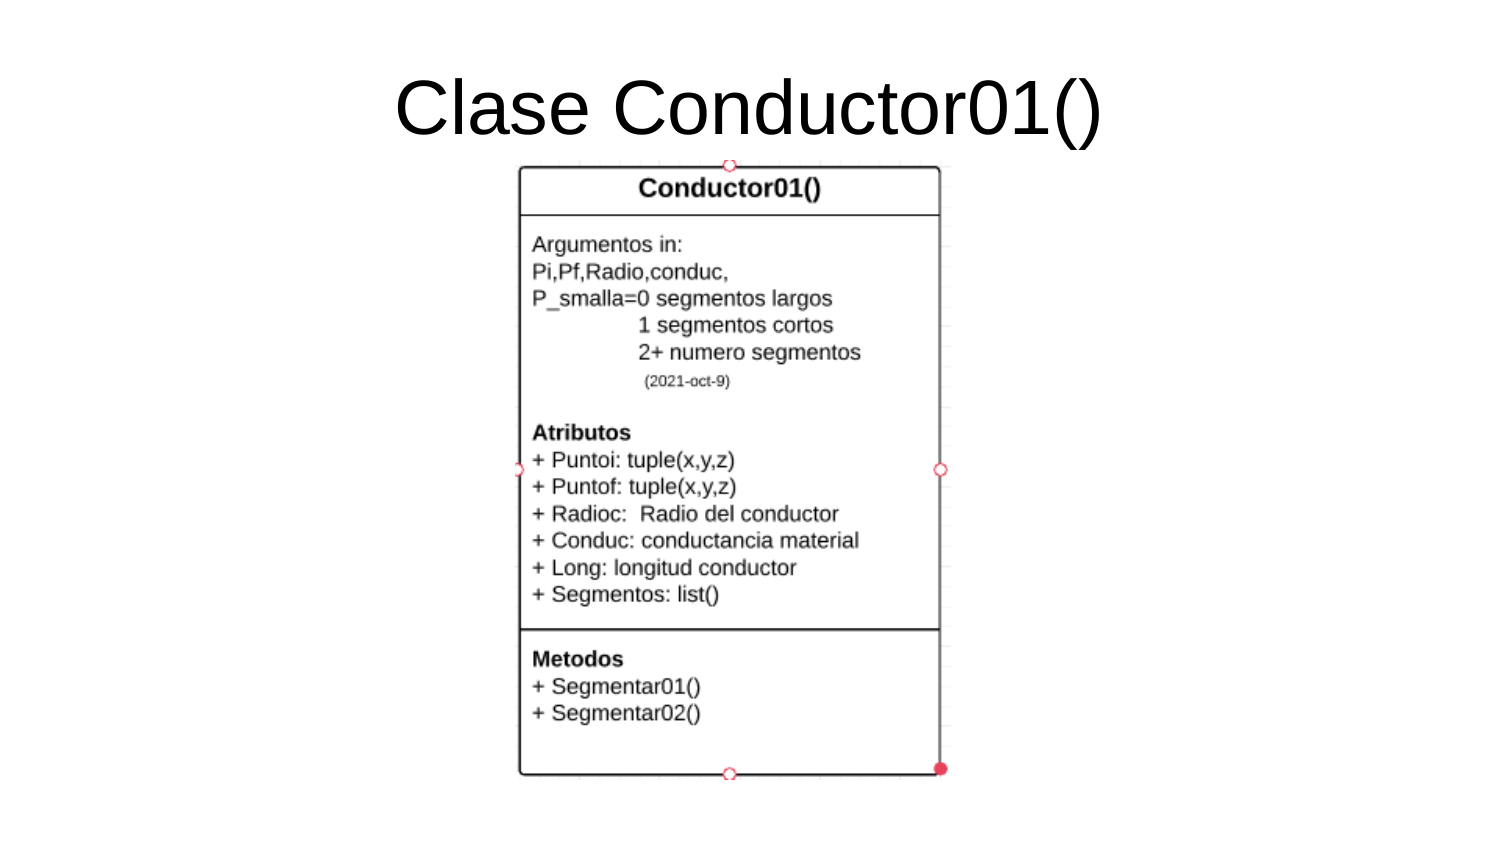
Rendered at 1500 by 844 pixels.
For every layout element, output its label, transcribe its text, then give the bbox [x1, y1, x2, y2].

picture [515, 160, 951, 780]
text_box Clase Conductor01() [74, 33, 1425, 175]
